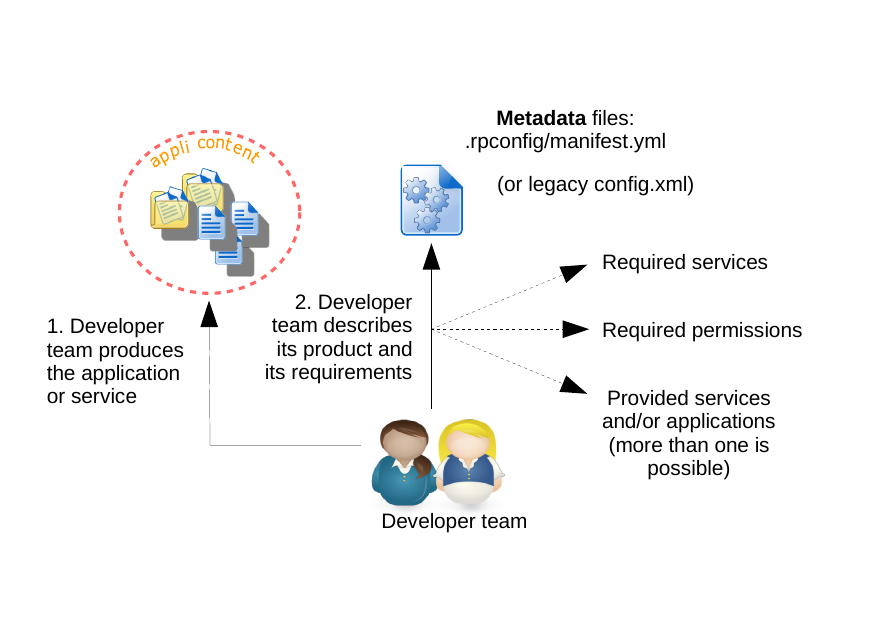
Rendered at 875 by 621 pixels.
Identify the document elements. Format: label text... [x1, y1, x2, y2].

text_box [198, 138, 215, 149]
text_box [159, 151, 169, 166]
picture [211, 249, 245, 266]
text_box (or legacy config.xml) [482, 165, 721, 211]
text_box [225, 137, 232, 151]
text_box Provided services and/or applications (more than one is possible) [587, 379, 798, 491]
text_box Required services [587, 243, 798, 282]
text_box [170, 146, 180, 161]
text_box [179, 140, 185, 154]
picture [361, 413, 517, 517]
text_box Required permissions [587, 311, 826, 350]
text_box [251, 151, 260, 164]
text_box 1. Developer team produces the application or service [32, 307, 213, 419]
text_box [216, 138, 224, 149]
text_box [150, 156, 161, 168]
picture [387, 155, 475, 244]
text_box 2. Developer team describes its product and its requirements [250, 283, 431, 395]
picture [144, 160, 261, 241]
text_box Metadata files: .rpconfig/manifest.yml [450, 98, 702, 166]
text_box Developer team [366, 501, 545, 541]
text_box [242, 147, 252, 160]
text_box [185, 140, 190, 154]
text_box [233, 143, 242, 155]
